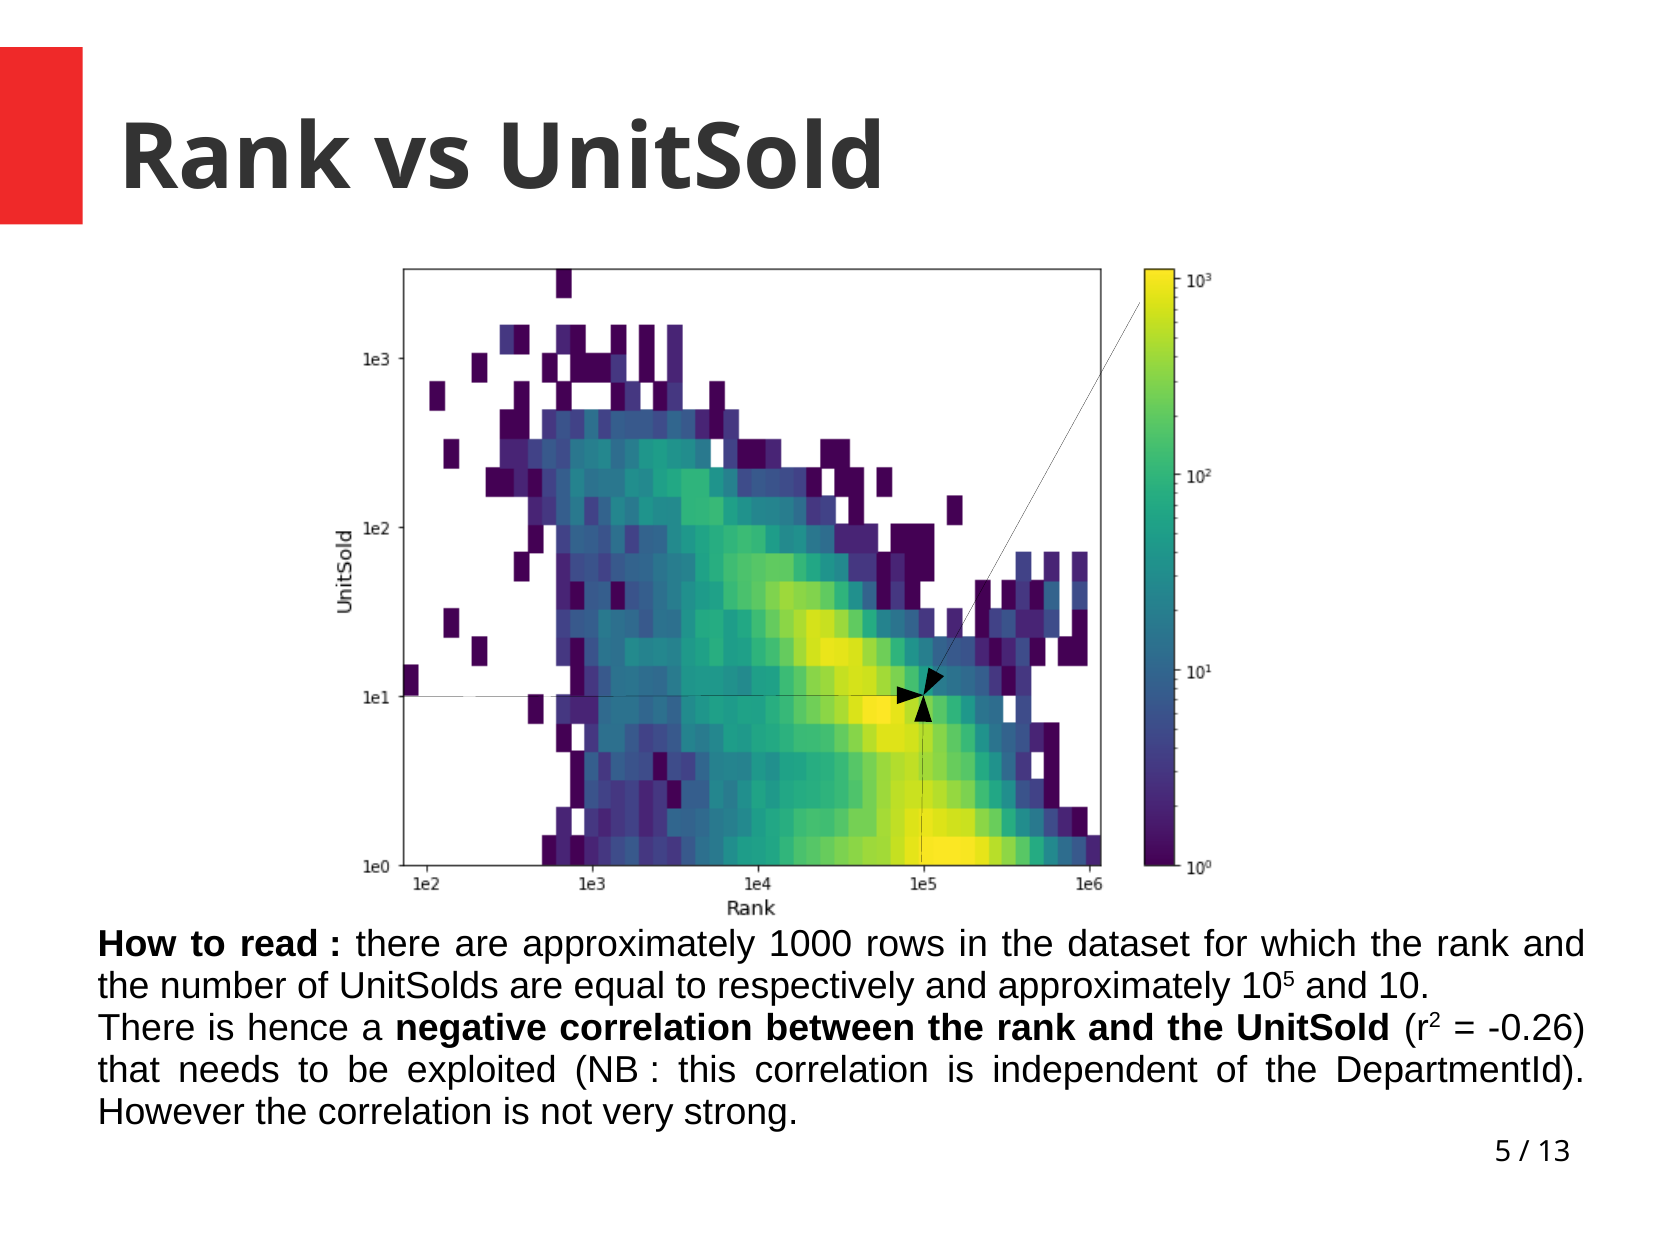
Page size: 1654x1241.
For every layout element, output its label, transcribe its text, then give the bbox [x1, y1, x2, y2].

picture [325, 253, 1252, 915]
text_box How to read : there are approximately 1000 rows in the dataset for which the rank and the number of UnitSolds are equal to respectively and approximately 105 and 10. There is hence a negative correlation between the rank and the UnitSold (r2 = -0.26) that needs to be exploited (NB : this correlation is independent of the DepartmentId). However the correlation is not very strong. [82, 915, 1601, 1182]
title Rank vs UnitSold [118, 49, 1571, 257]
